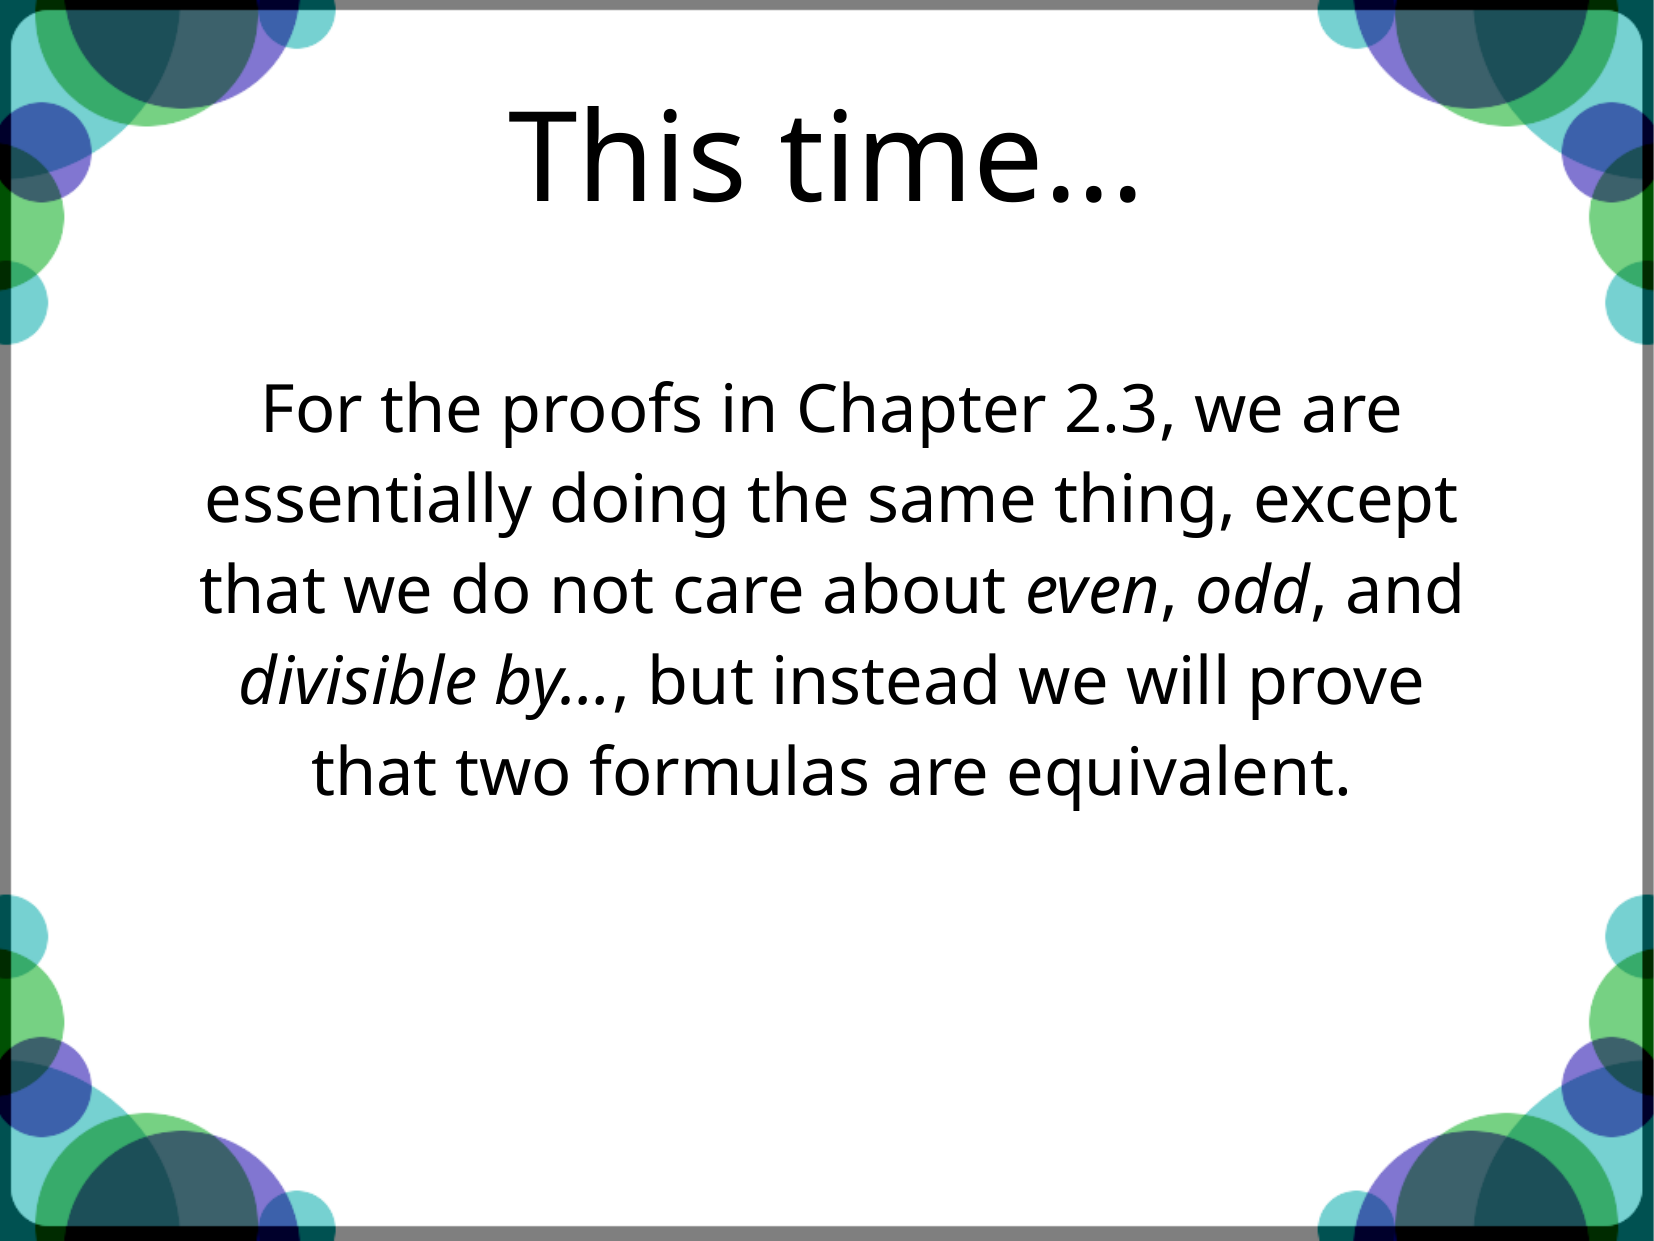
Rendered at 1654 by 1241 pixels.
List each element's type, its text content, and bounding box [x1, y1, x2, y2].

text_box For the proofs in Chapter 2.3, we are essentially doing the same thing, except that we do not care about even, odd, and divisible by…, but instead we will prove that two formulas are equivalent. [135, 270, 1531, 943]
title This time... [82, 49, 1571, 257]
picture [0, 0, 1654, 1241]
